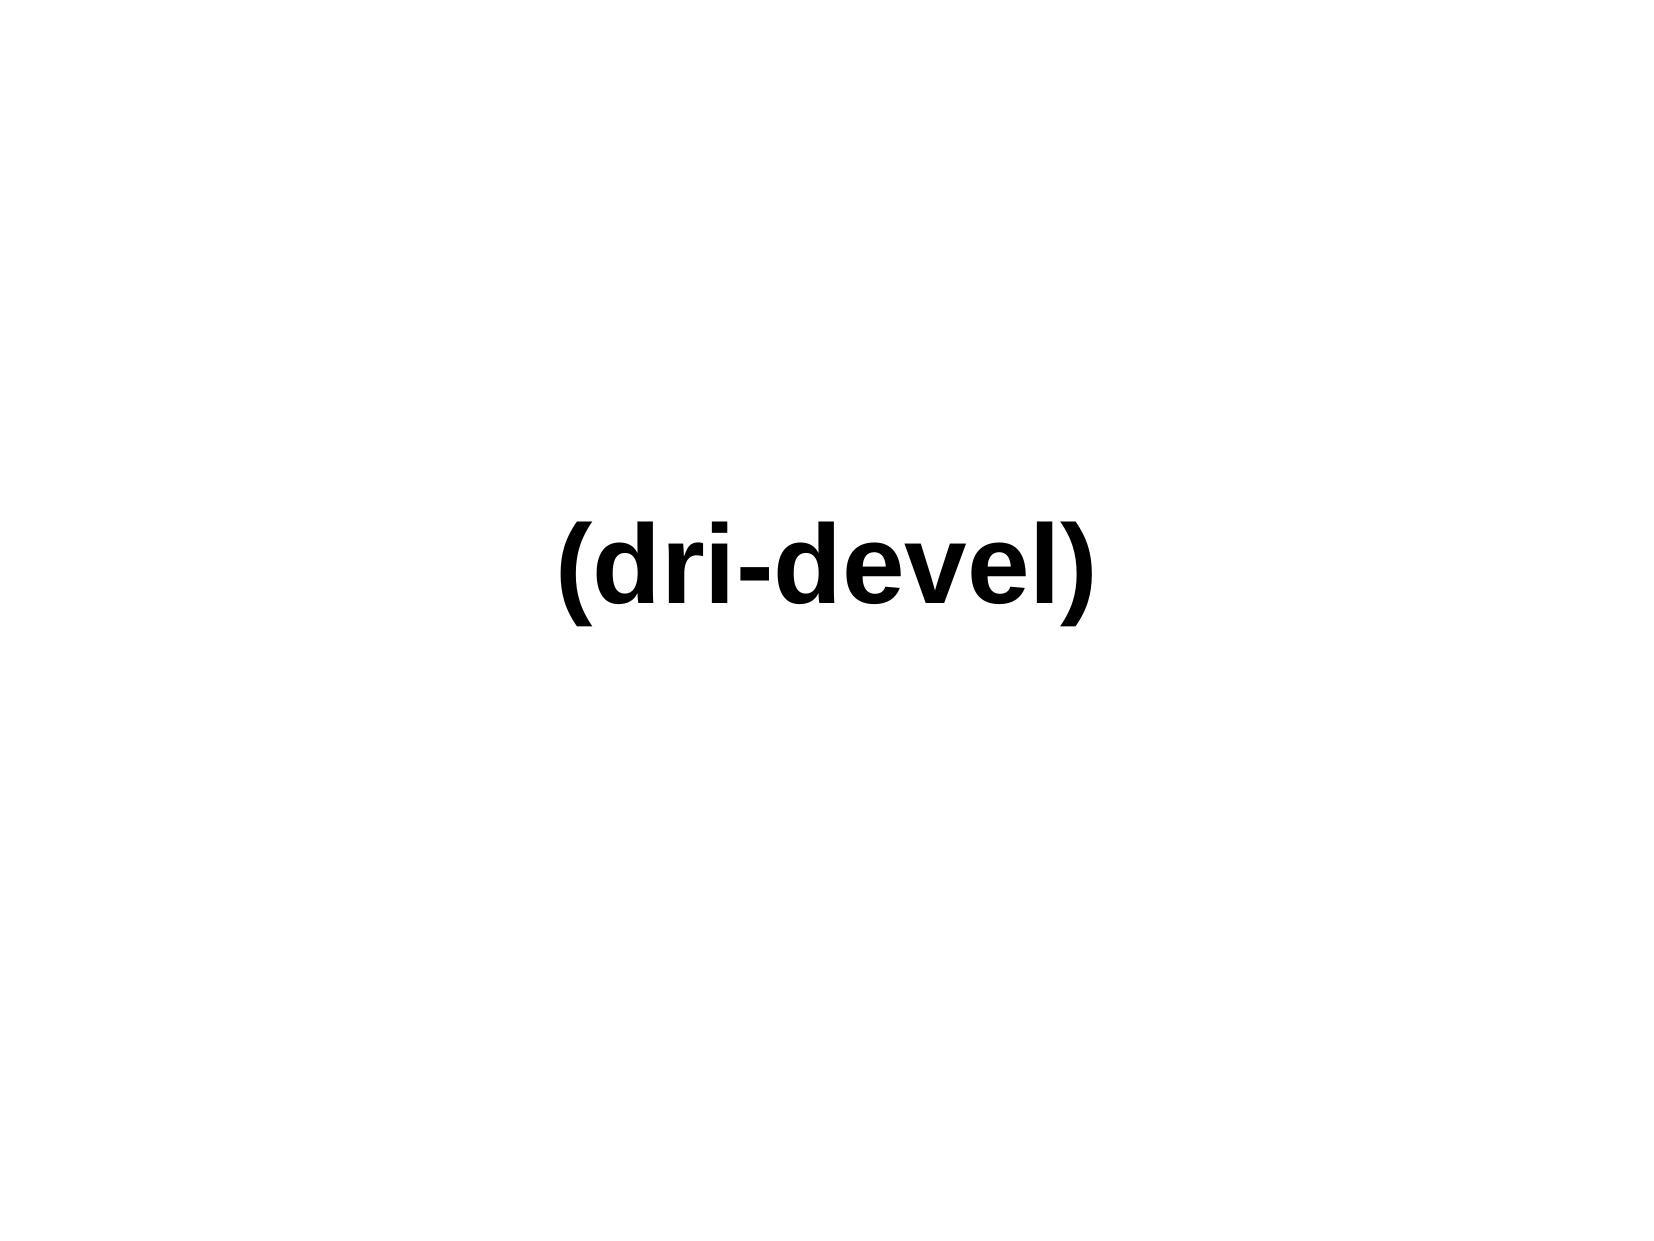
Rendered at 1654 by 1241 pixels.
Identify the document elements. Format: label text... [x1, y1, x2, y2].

title (dri-devel) [82, 460, 1571, 668]
